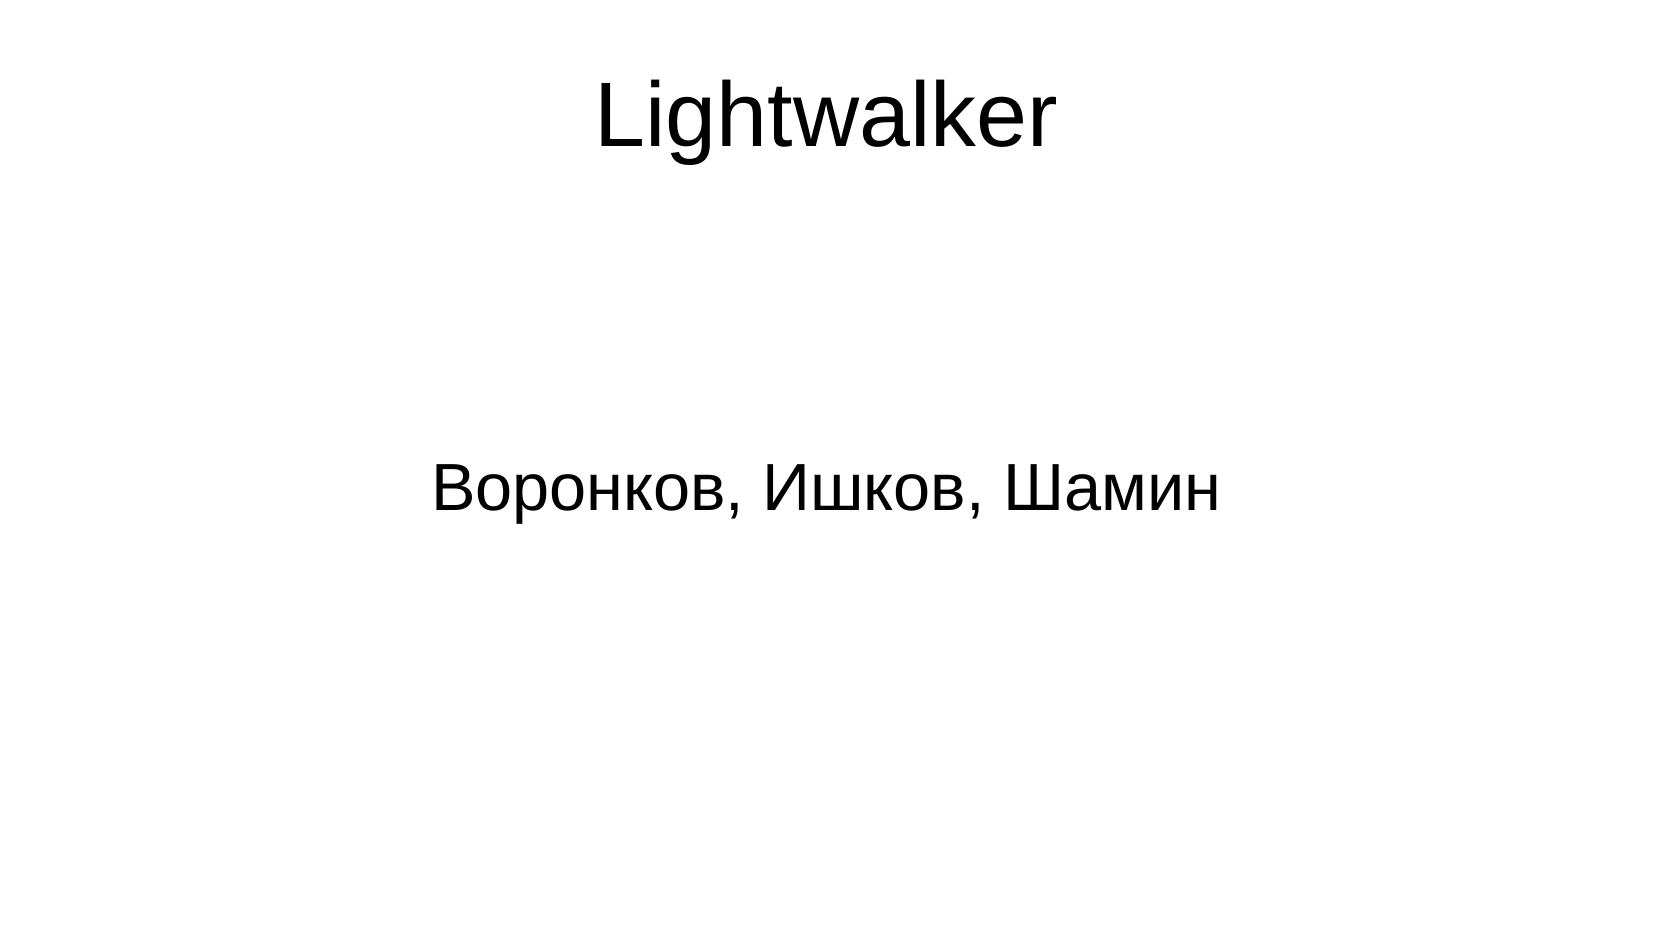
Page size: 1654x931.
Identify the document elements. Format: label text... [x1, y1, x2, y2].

title Lightwalker [82, 37, 1571, 193]
subtitle Воронков, Ишков, Шамин [82, 217, 1571, 758]
